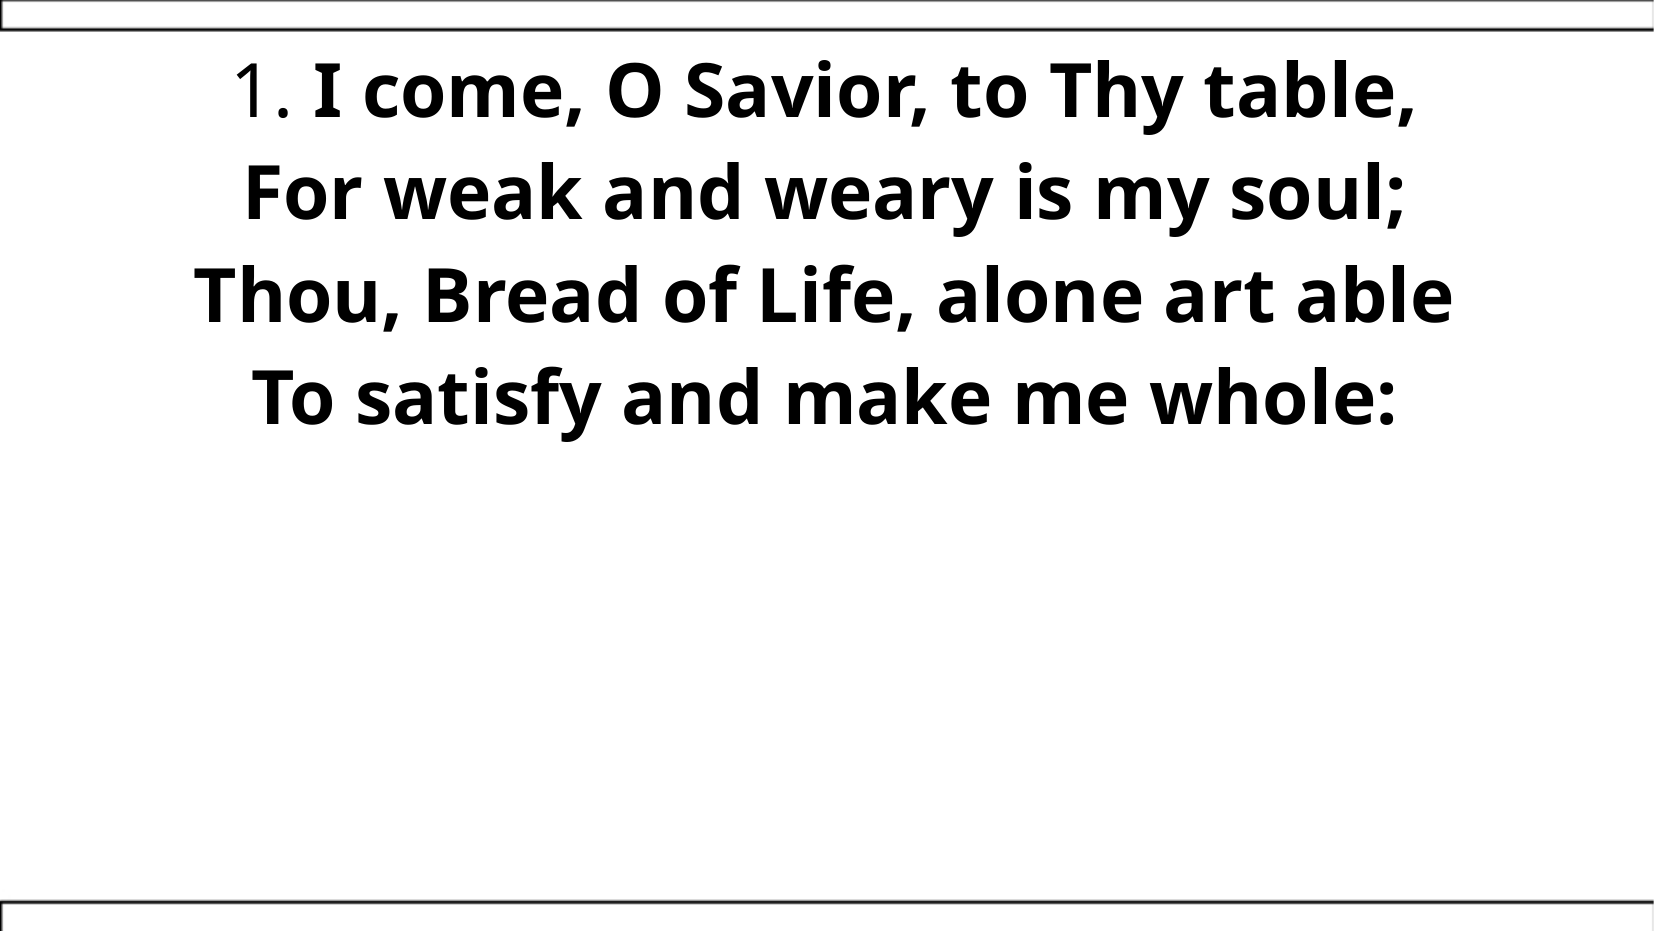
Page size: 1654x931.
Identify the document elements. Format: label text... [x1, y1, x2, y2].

picture [0, 0, 1654, 931]
text_box 1. I come, O Savior, to Thy table, For weak and weary is my soul; Thou, Bread of Life, alone art able To satisfy and make me whole: [105, 30, 1546, 544]
